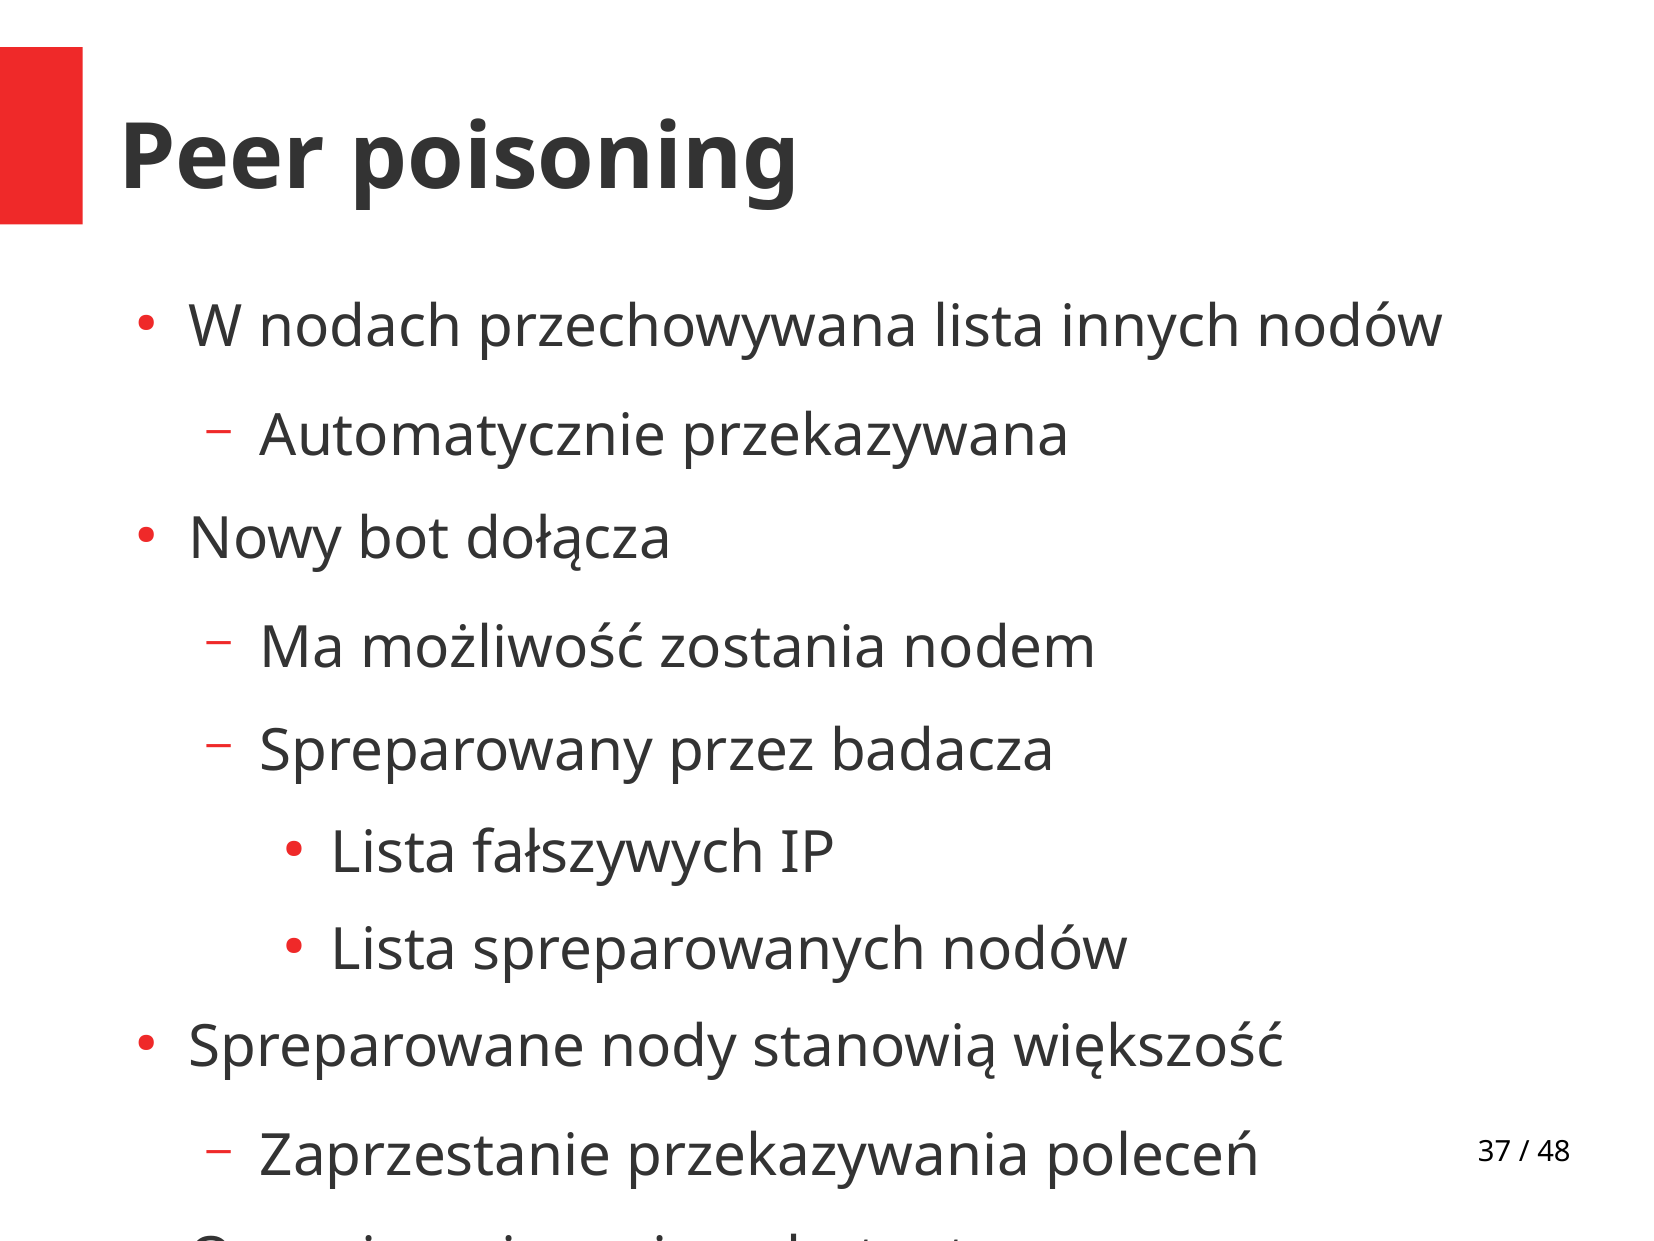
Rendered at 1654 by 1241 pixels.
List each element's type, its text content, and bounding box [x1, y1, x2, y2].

title Peer poisoning [118, 49, 1571, 257]
list W nodach przechowywana lista innych nodów Automatycznie przekazywana Nowy bot dołącza Ma możliwość zostania nodem Spreparowany przez badacza Lista fałszywych IP Lista spreparowanych nodów Spreparowane nody stanowią większość Zaprzestanie przekazywania poleceń Ograniczenie zasięgu botnetu [118, 284, 1536, 1004]
